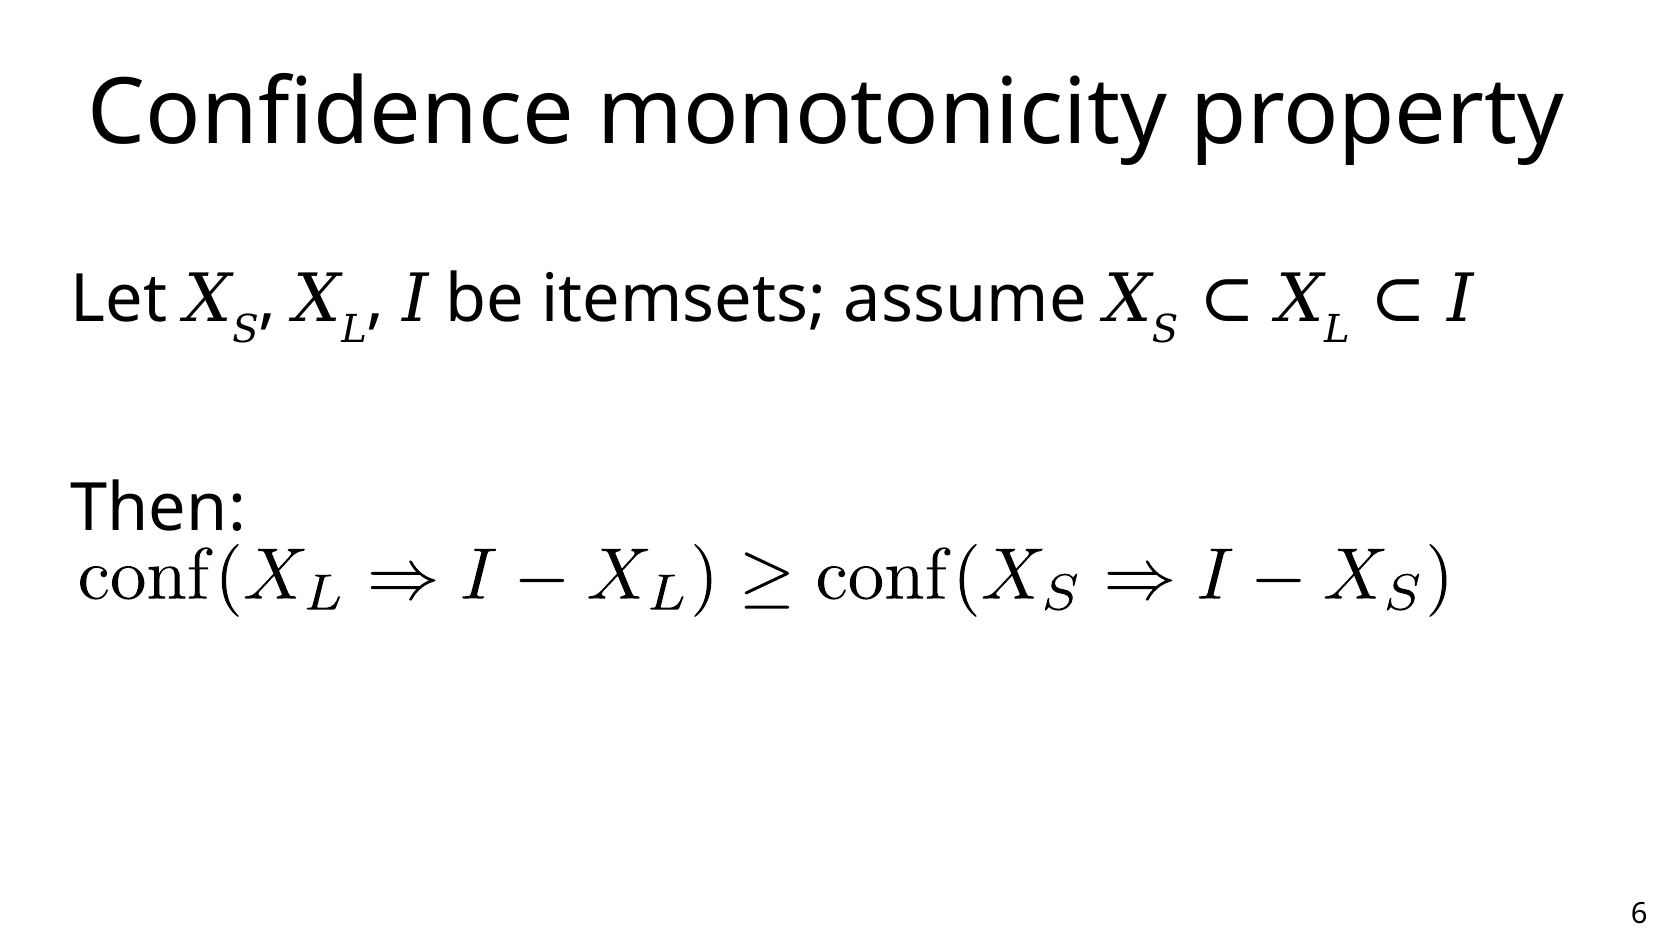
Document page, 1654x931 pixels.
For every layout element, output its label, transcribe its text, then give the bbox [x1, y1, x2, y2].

title Confidence monotonicity property [82, 19, 1571, 196]
list Let XS, XL, I be itemsets; assume XS ⊂ XL ⊂ I Then: [70, 249, 1559, 746]
text_box [77, 543, 1454, 617]
